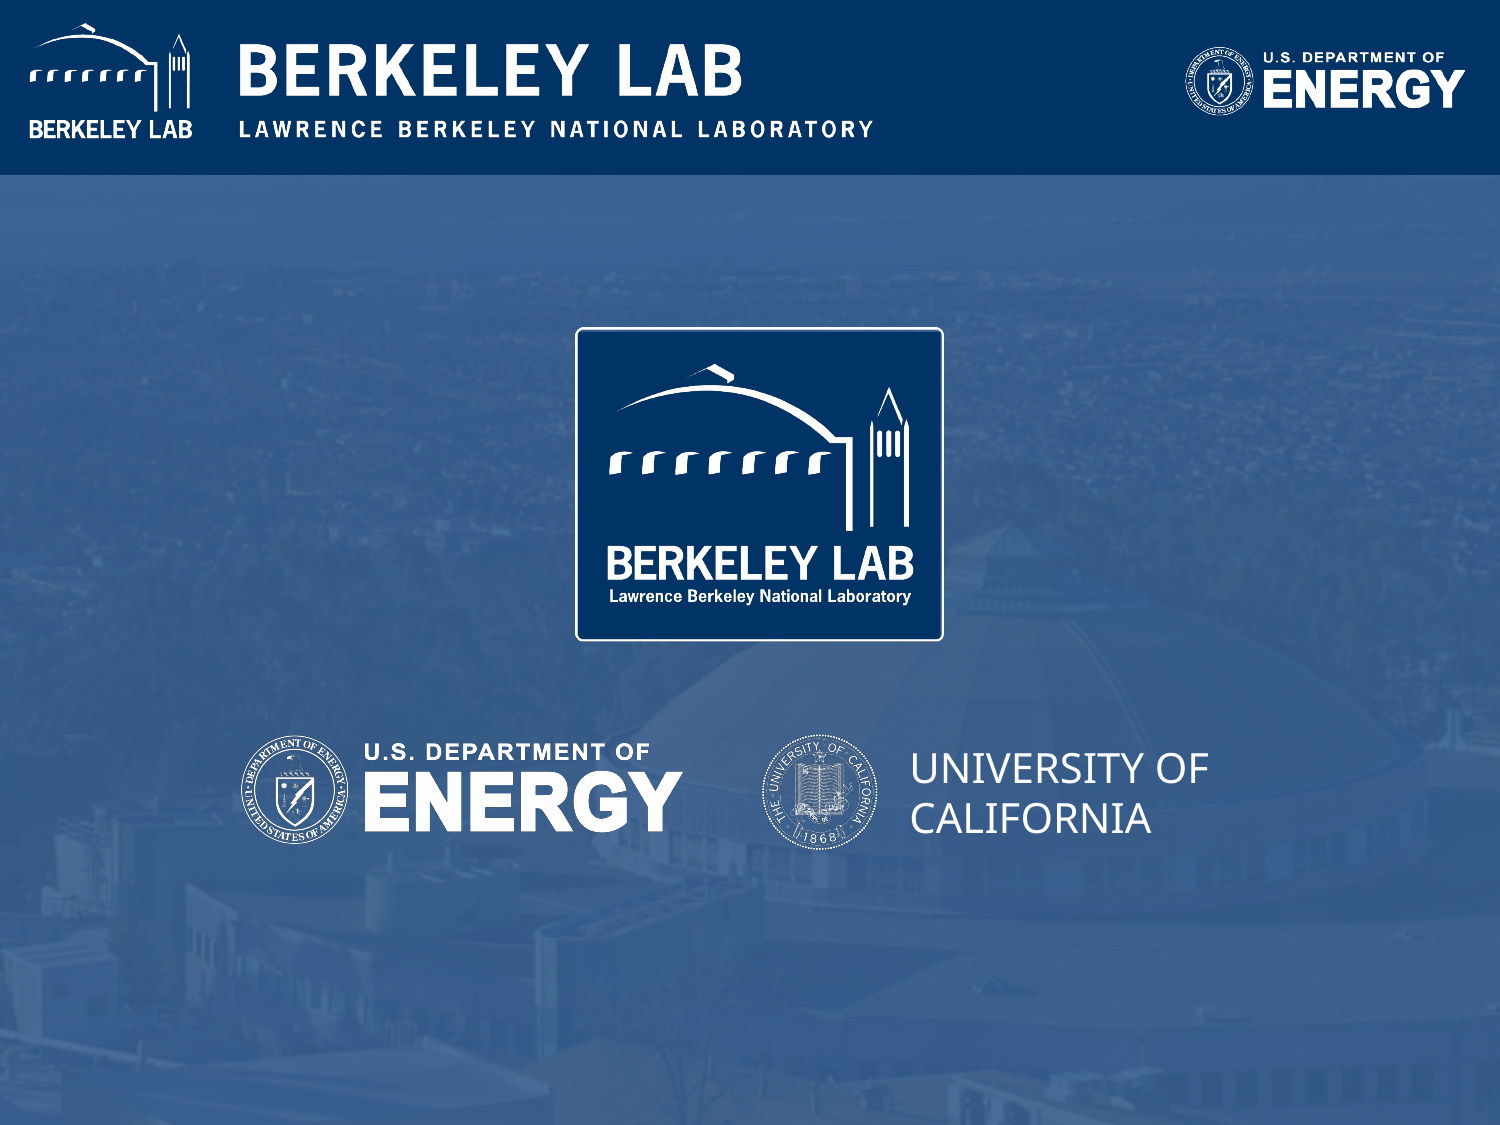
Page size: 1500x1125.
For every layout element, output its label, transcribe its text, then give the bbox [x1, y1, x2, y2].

picture [762, 734, 878, 850]
picture [241, 735, 684, 844]
text_box UNIVERSITY OF CALIFORNIA [894, 734, 1306, 850]
picture [0, 7, 1500, 156]
picture [575, 327, 944, 642]
